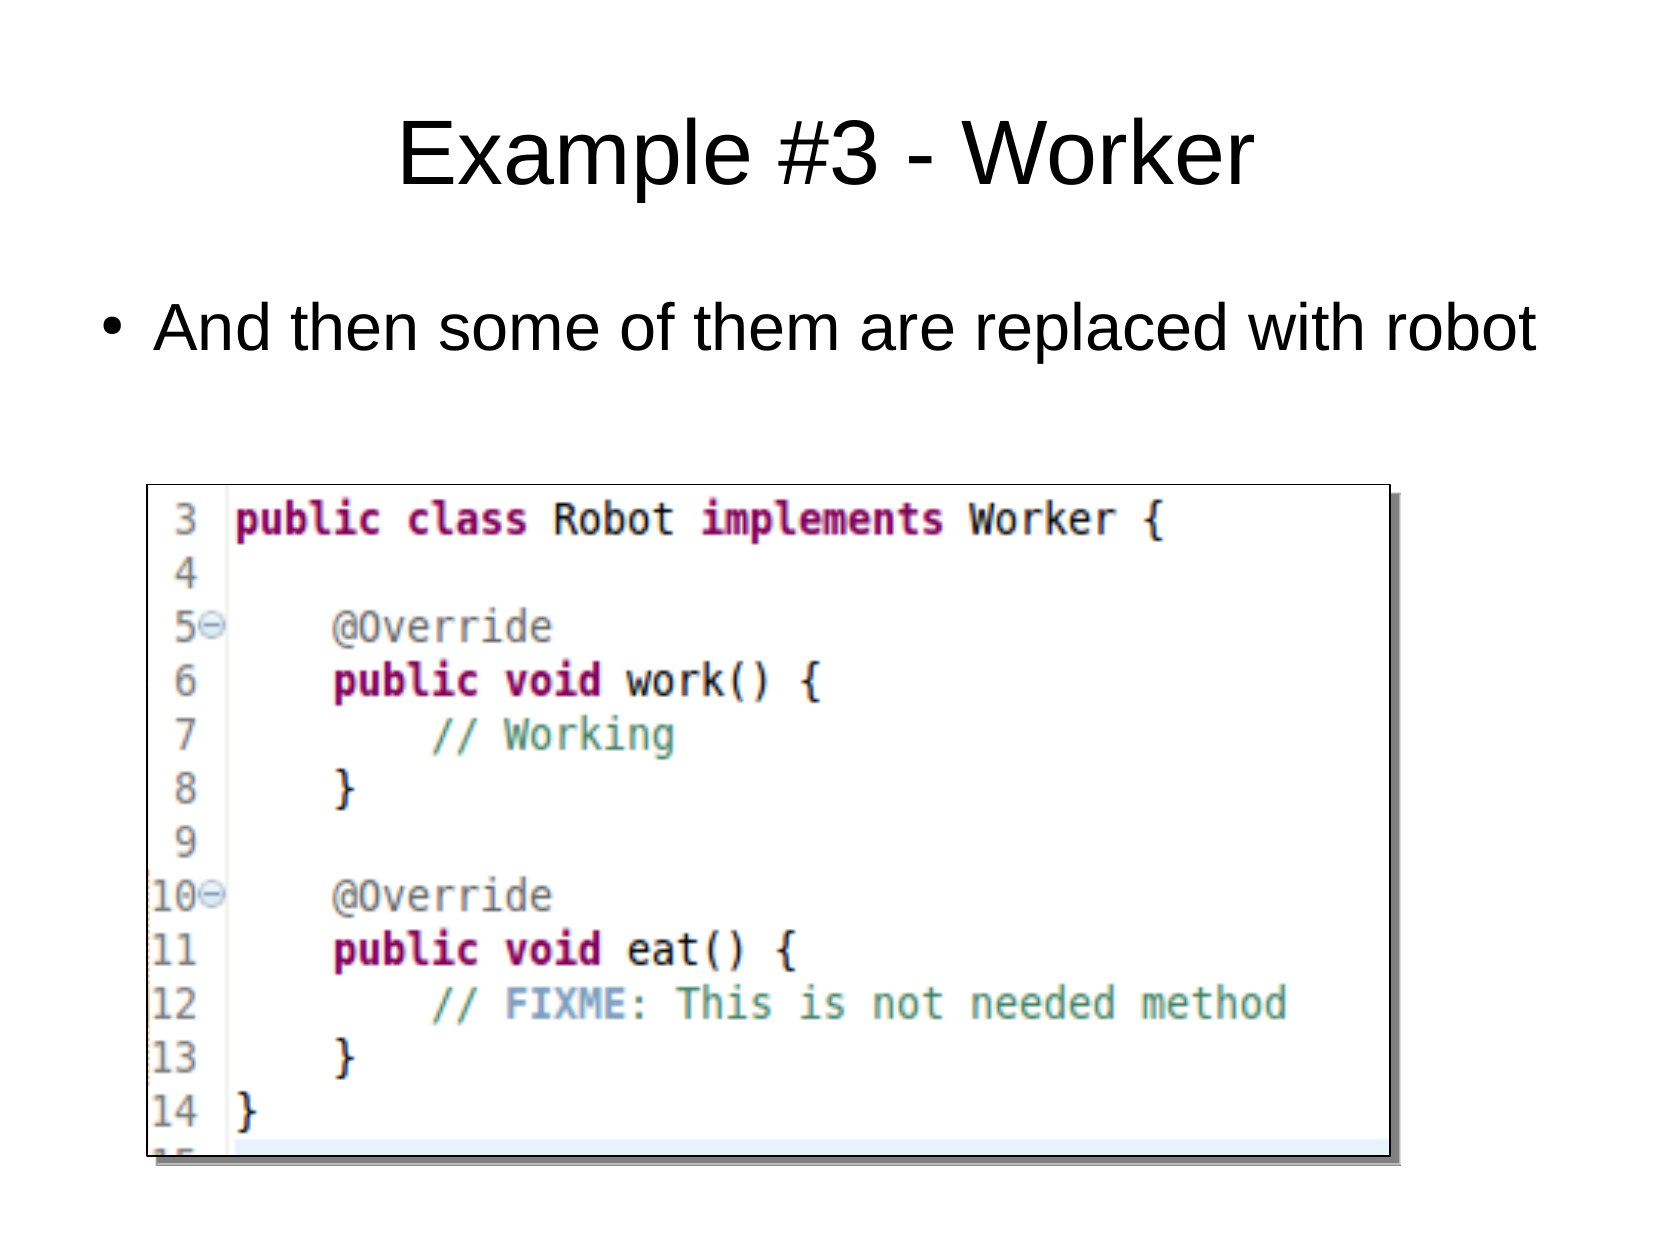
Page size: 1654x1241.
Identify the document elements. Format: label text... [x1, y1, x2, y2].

title Example #3 - Worker [82, 49, 1571, 257]
list And then some of them are replaced with robot [82, 290, 1571, 413]
picture [147, 485, 1390, 1156]
